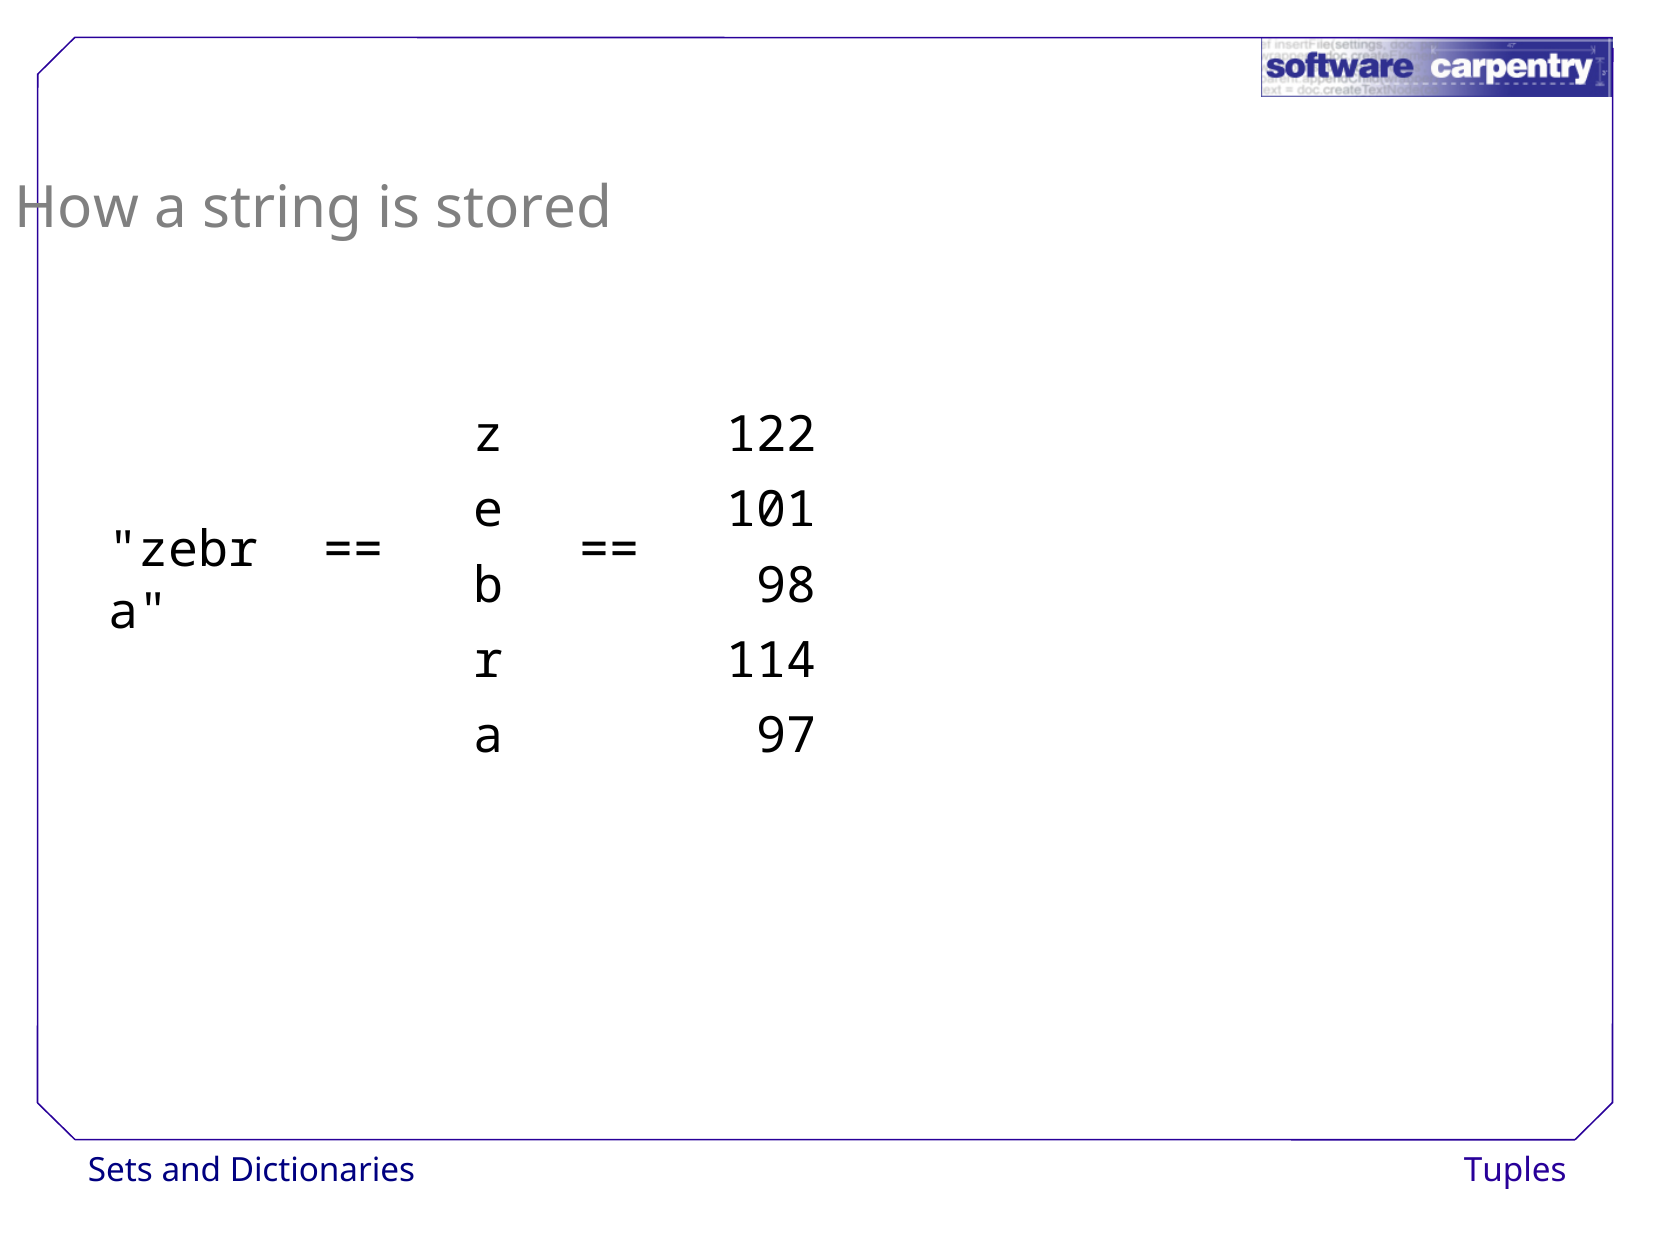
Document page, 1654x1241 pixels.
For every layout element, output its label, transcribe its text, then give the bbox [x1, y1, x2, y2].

table_cell 114 [706, 620, 831, 695]
table_header z [458, 393, 518, 469]
table_cell 98 [706, 544, 831, 620]
text_box How a string is stored [0, 126, 778, 248]
picture [1261, 39, 1613, 97]
table_header 122 [706, 393, 831, 469]
text_box == [269, 506, 439, 582]
table_cell e [458, 469, 518, 544]
text_box "zebra" [80, 506, 269, 582]
table_cell r [458, 620, 518, 695]
table_cell 97 [706, 695, 831, 771]
text_box == [524, 506, 694, 582]
table_cell a [458, 695, 518, 771]
table_cell 101 [706, 469, 831, 544]
table_cell b [458, 544, 518, 620]
